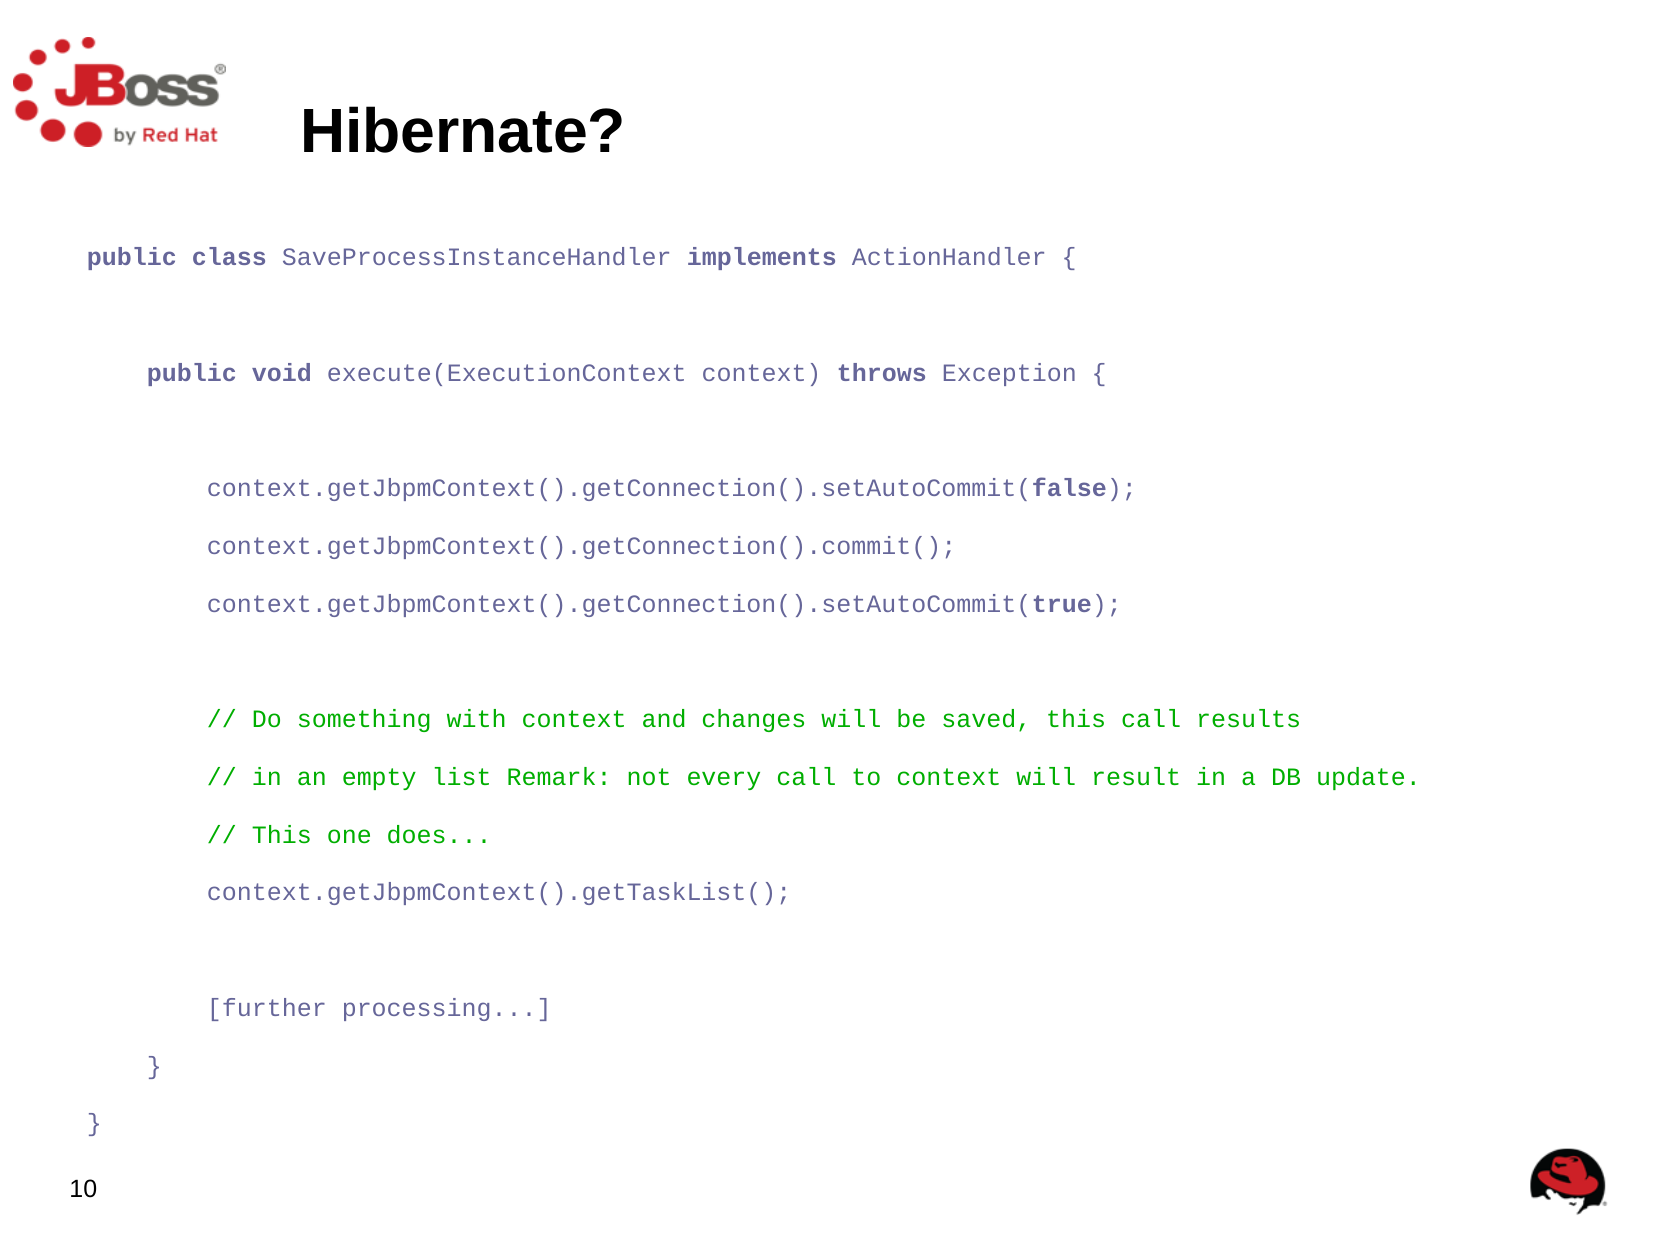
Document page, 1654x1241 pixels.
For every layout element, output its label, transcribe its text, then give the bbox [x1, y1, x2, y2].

title Hibernate? [300, 45, 1571, 218]
list public class SaveProcessInstanceHandler implements ActionHandler { public void execute(ExecutionContext context) throws Exception { context.getJbpmContext().getConnection().setAutoCommit(false); context.getJbpmContext().getConnection().commit(); context.getJbpmContext().getConnection().setAutoCommit(true); // Do something with context and changes will be saved, this call results // in an empty list Remark: not every call to context will result in a DB update. // This one does... context.getJbpmContext().getTaskList(); [further processing...] } } [86, 244, 1576, 1198]
picture [13, 37, 226, 147]
picture [1529, 1146, 1613, 1224]
